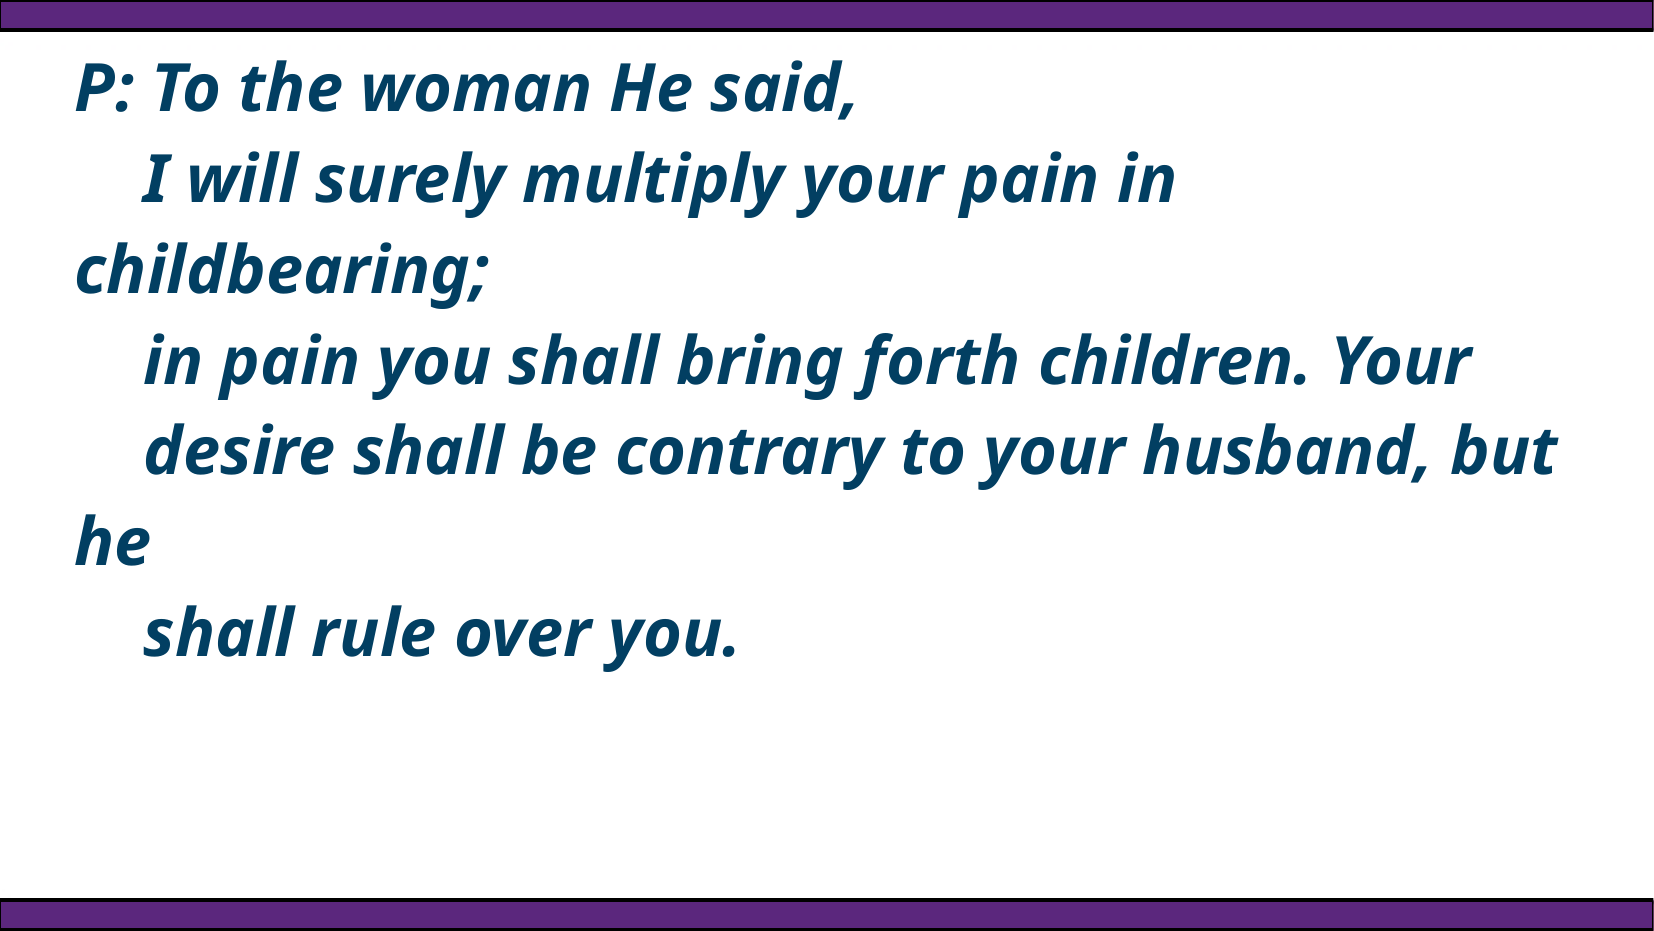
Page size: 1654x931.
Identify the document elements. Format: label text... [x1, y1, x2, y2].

text_box [0, 900, 1654, 931]
text_box [0, 0, 1654, 31]
text_box P: To the woman He said, I will surely multiply your pain in childbearing; in pain you shall bring forth children. Your desire shall be contrary to your husband, but he shall rule over you. [60, 33, 1606, 492]
picture [0, 31, 1654, 900]
